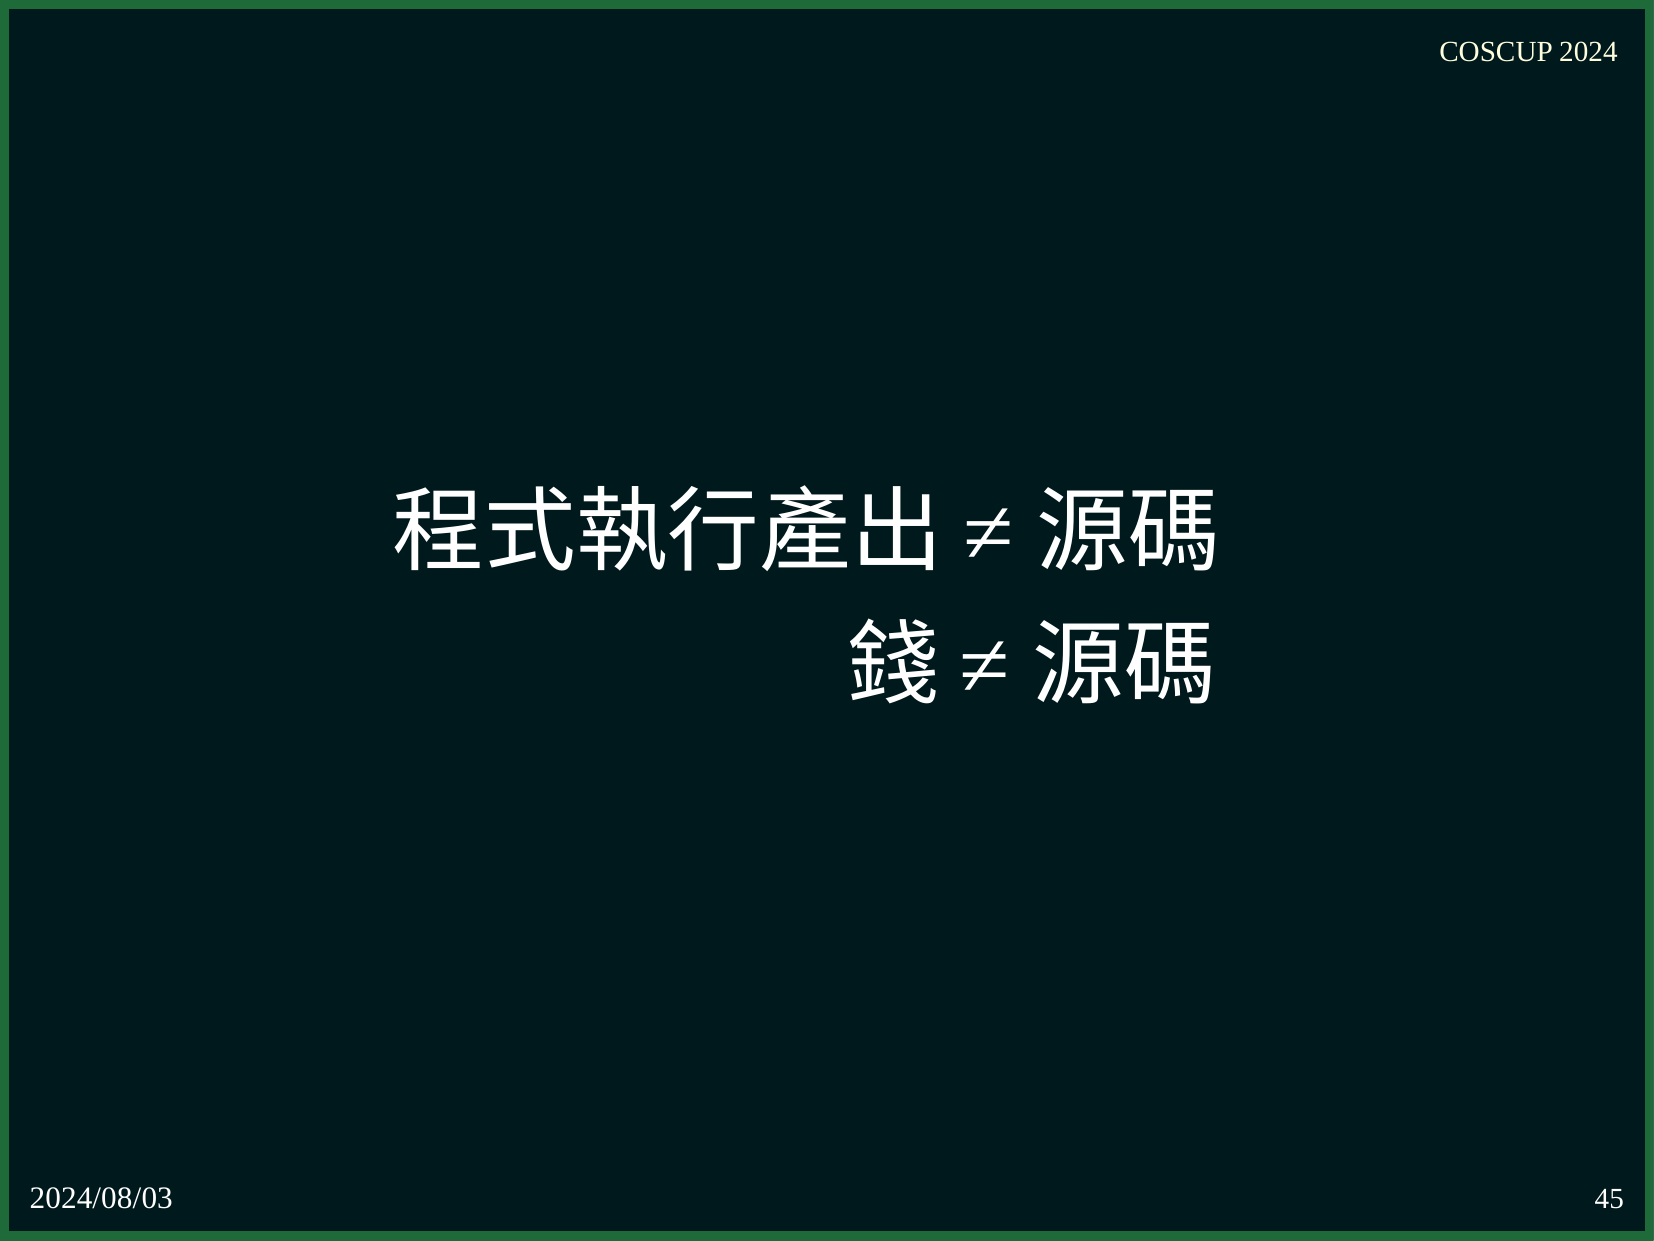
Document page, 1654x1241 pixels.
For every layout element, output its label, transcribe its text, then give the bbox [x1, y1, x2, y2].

title 程式執行產出 ≠ 源碼 錢 ≠ 源碼 [82, 247, 1571, 933]
